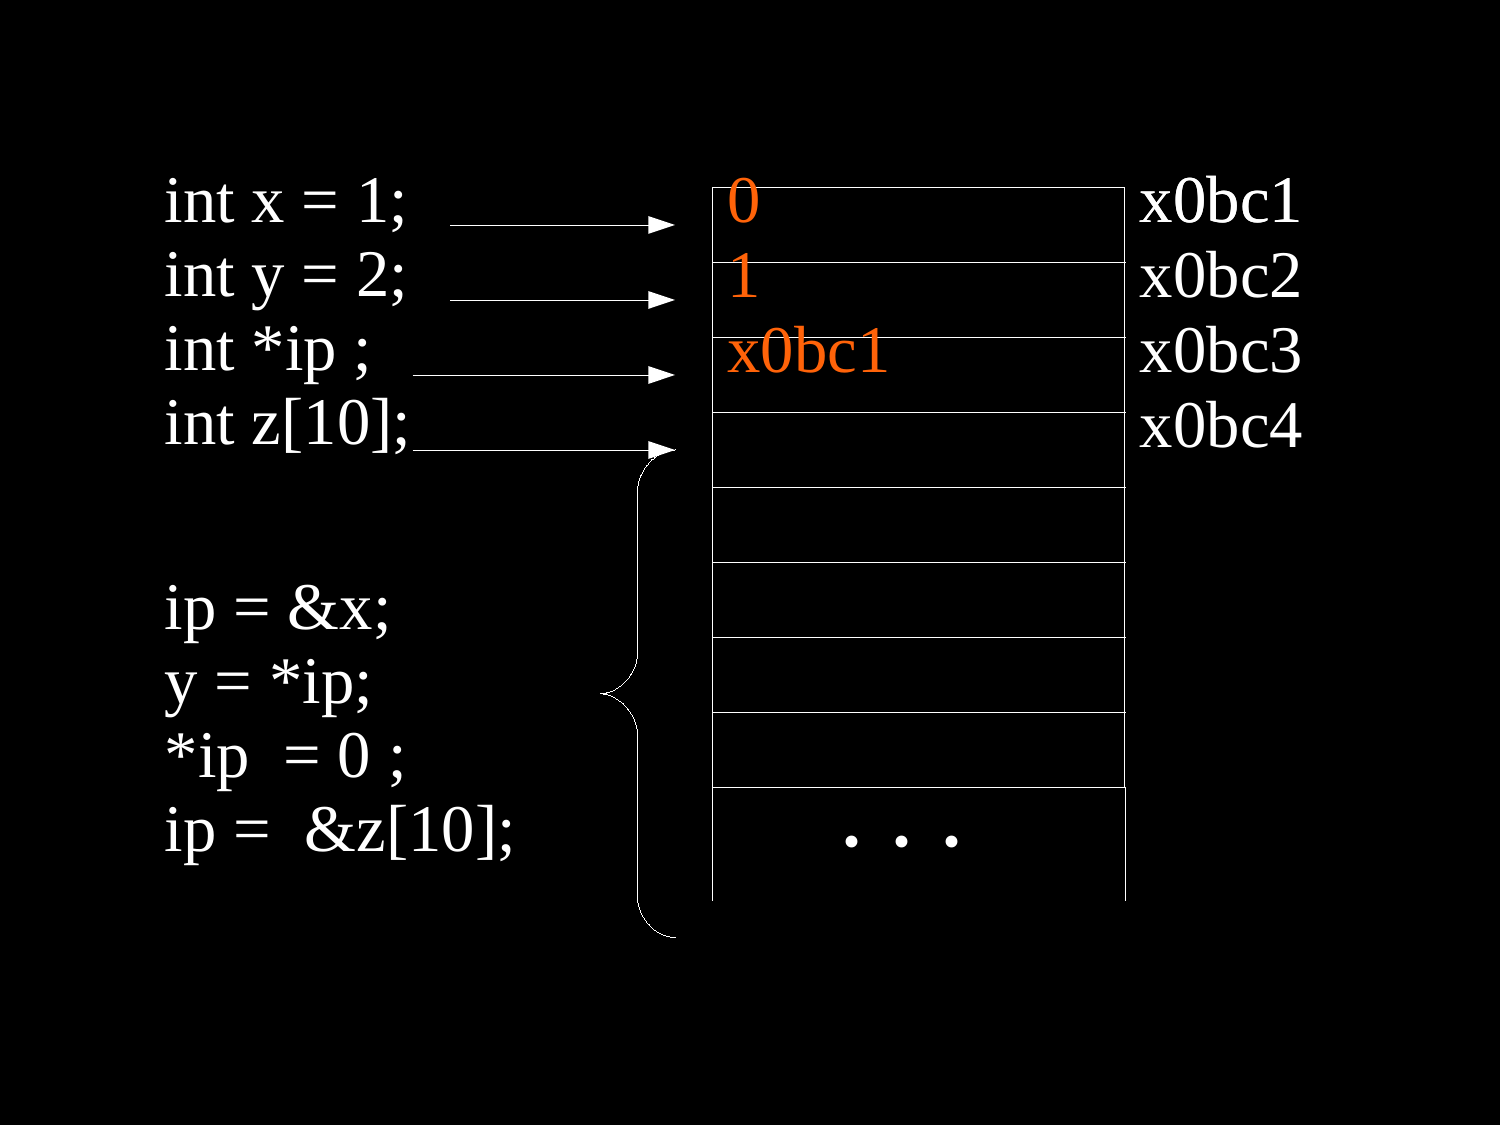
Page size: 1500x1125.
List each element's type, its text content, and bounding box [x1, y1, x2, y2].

text_box x0bc2 [1125, 245, 1388, 305]
text_box x0bc4 [1125, 380, 1388, 470]
text_box x0bc3 [1125, 305, 1388, 380]
text_box 0 [712, 155, 1125, 230]
text_box x0bc1 [1125, 155, 1388, 245]
text_box int x = 1; int y = 2; int *ip ; int z[10]; [150, 155, 638, 541]
text_box ip = &x; y = *ip; *ip = 0 ; ip = &z[10]; [150, 562, 638, 948]
text_box . . . [825, 750, 1013, 876]
text_box x0bc1 [712, 305, 976, 395]
text_box 1 [712, 230, 1125, 320]
